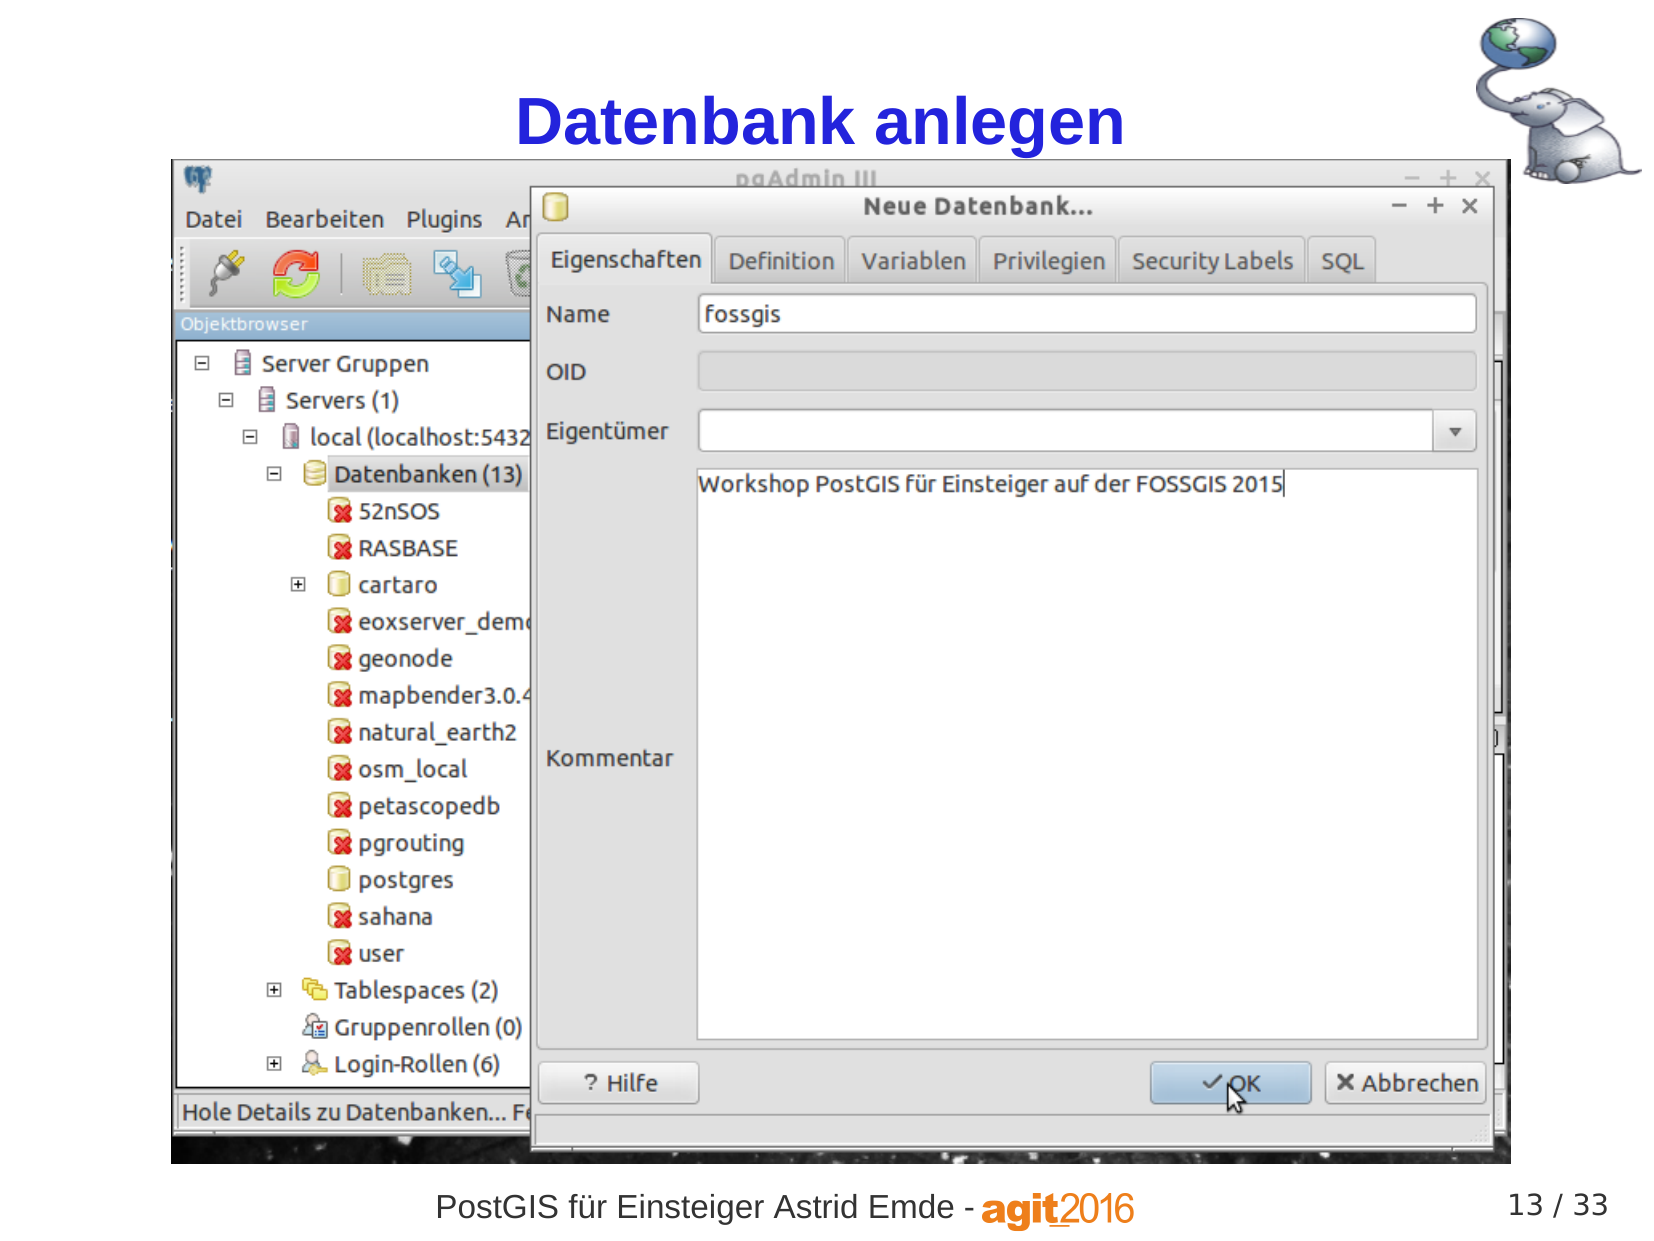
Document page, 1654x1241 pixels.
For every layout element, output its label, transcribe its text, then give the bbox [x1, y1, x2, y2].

picture [171, 159, 1511, 1164]
title Datenbank anlegen [76, 47, 1565, 195]
picture [1476, 18, 1642, 184]
picture [981, 1192, 1135, 1232]
